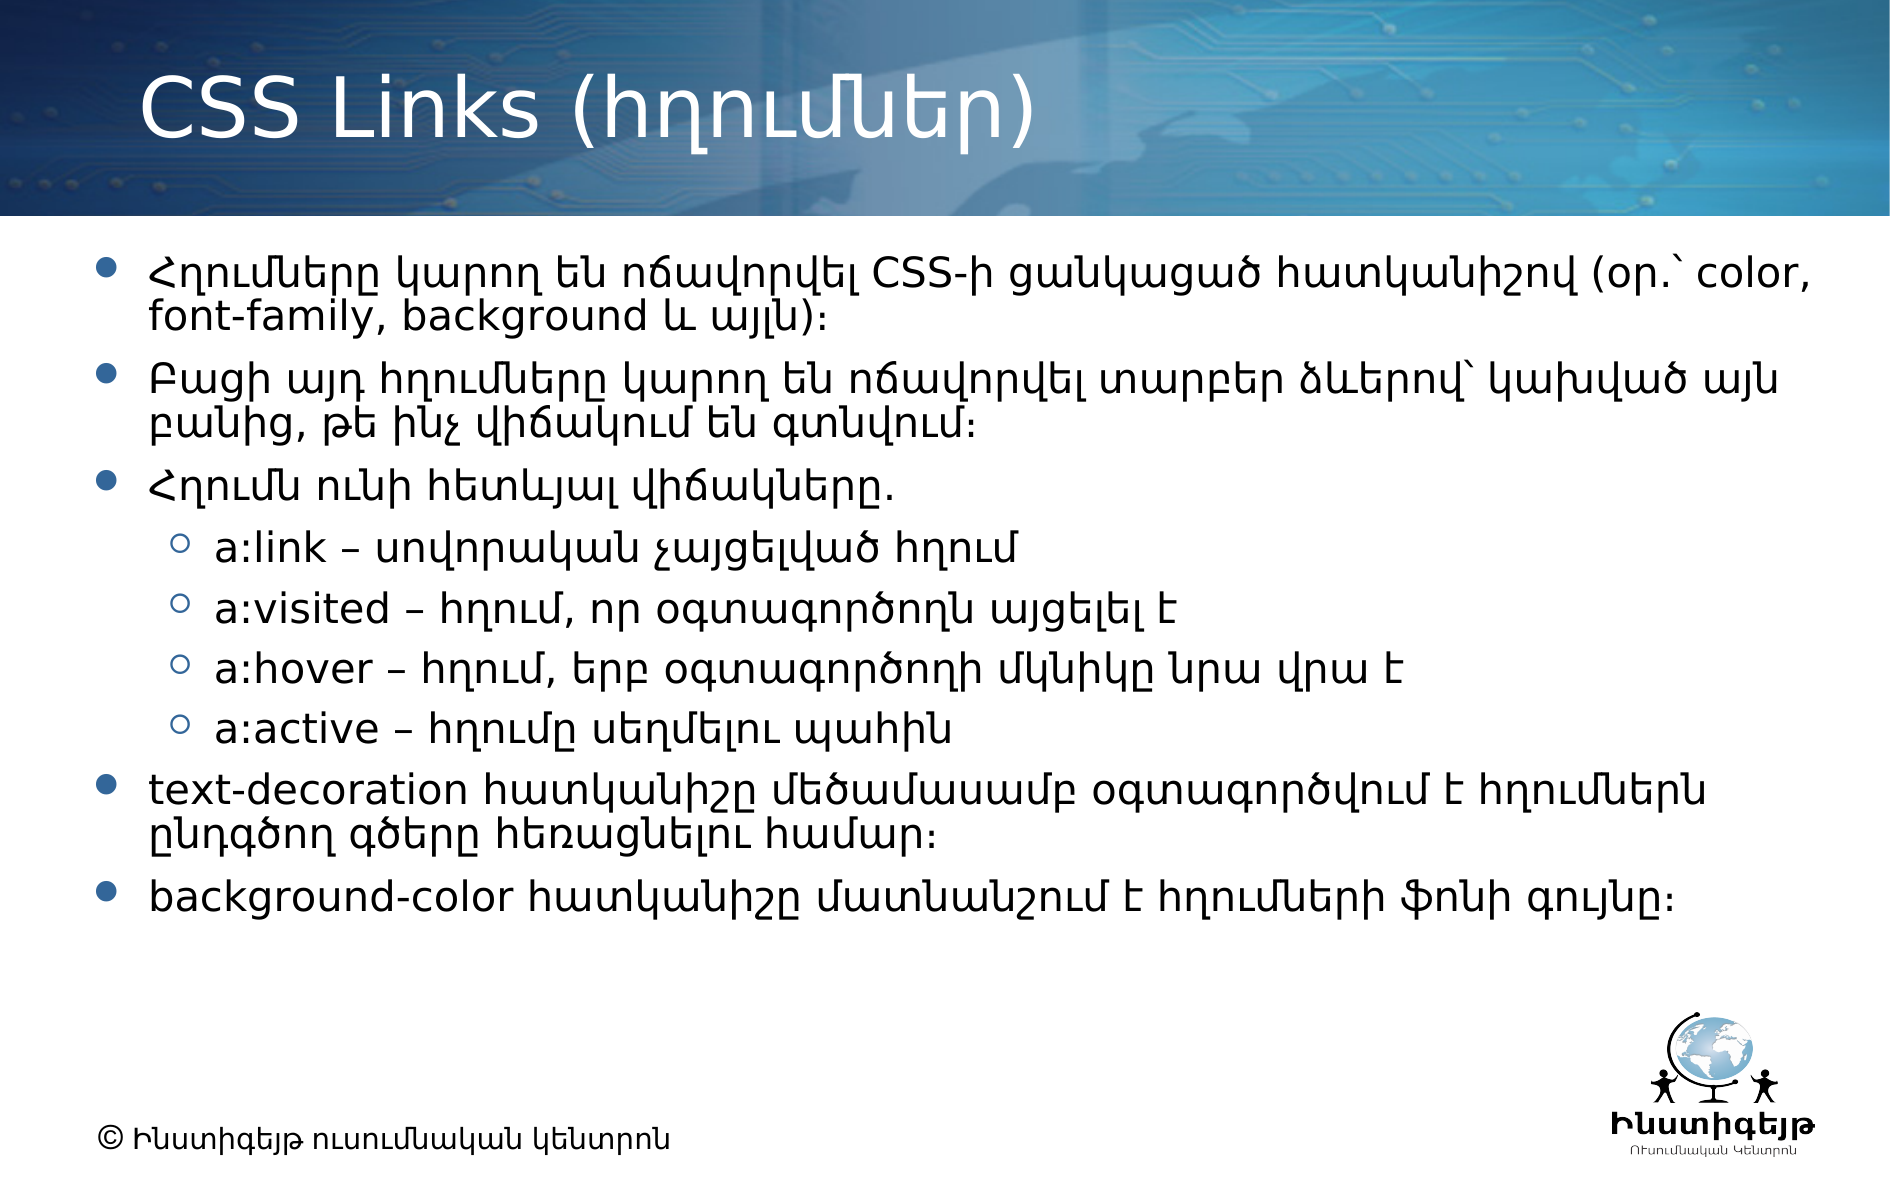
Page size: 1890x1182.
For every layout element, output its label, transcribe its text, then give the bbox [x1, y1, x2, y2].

text_box CSS Links (հղումներ) [138, 82, 1801, 88]
picture [0, 0, 1890, 216]
picture [1612, 1012, 1815, 1157]
list Հղումները կարող են ոճավորվել CSS-ի ցանկացած հատկանիշով (օր․՝ color, font-family, background և այլն)։ Բացի այդ հղումները կարող են ոճավորվել տարբեր ձևերով՝ կախված այն բանից, թե ինչ վիճակում են գտնվում։ Հղումն ունի հետևյալ վիճակները․ a:link – սովորական չայցելված հղում a:visited – հղում, որ օգտագործողն այցելել է a:hover – հղում, երբ օգտագործողի մկնիկը նրա վրա է a:active – հղումը սեղմելու պահին text-decoration հատկանիշը մեծամասամբ օգտագործվում է հղումներն ընդգծող գծերը հեռացնելու համար։ background-color հատկանիշը մատնանշում է հղումների ֆոնի գույնը։ [93, 252, 1820, 277]
